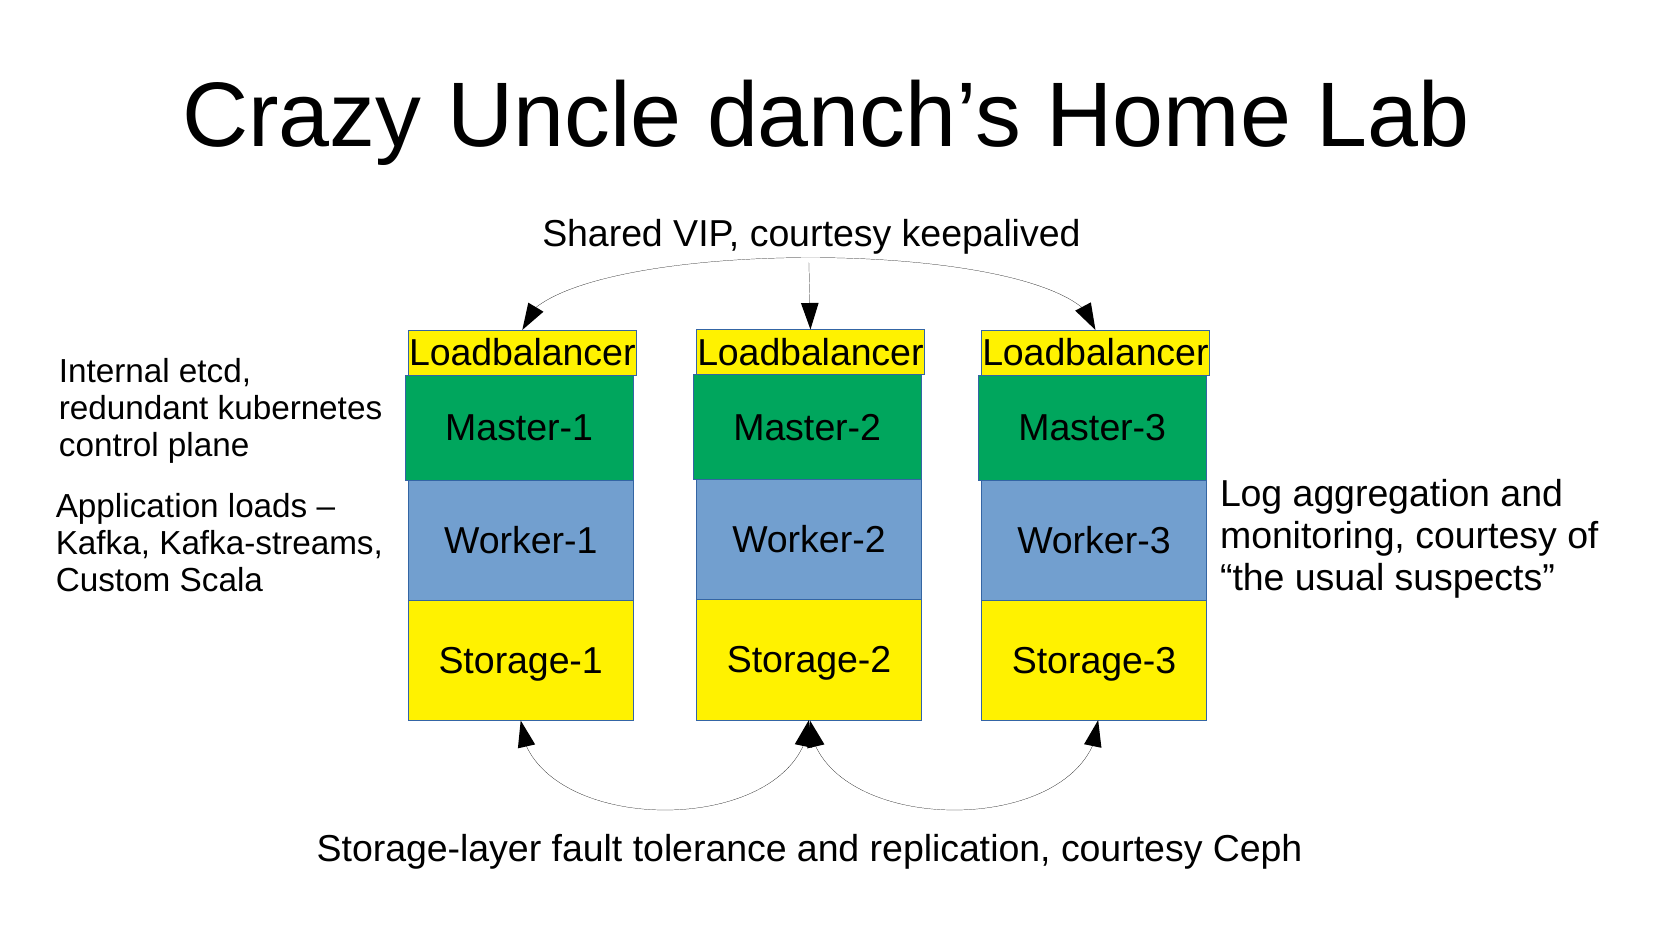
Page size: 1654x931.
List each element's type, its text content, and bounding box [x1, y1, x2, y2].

text_box Loadbalancer [981, 330, 1210, 376]
text_box Loadbalancer [408, 330, 637, 376]
text_box Storage-1 [408, 600, 634, 721]
text_box Storage-2 [696, 599, 922, 721]
text_box Loadbalancer [696, 329, 925, 375]
text_box Log aggregation and monitoring, courtesy of “the usual suspects” [1205, 465, 1618, 616]
text_box Master-3 [978, 375, 1207, 481]
text_box Worker-3 [981, 480, 1205, 600]
text_box Storage-layer fault tolerance and replication, courtesy Ceph [301, 819, 1318, 877]
title Crazy Uncle danch’s Home Lab [82, 37, 1571, 193]
text_box Shared VIP, courtesy keepalived [527, 205, 1096, 263]
text_box Worker-2 [696, 479, 922, 599]
text_box Application loads – Kafka, Kafka-streams, Custom Scala [41, 480, 406, 606]
text_box Internal etcd, redundant kubernetes control plane [44, 345, 409, 471]
text_box Master-1 [405, 376, 634, 481]
text_box Master-2 [693, 374, 922, 480]
text_box Storage-3 [981, 600, 1207, 721]
text_box Worker-1 [408, 480, 634, 600]
